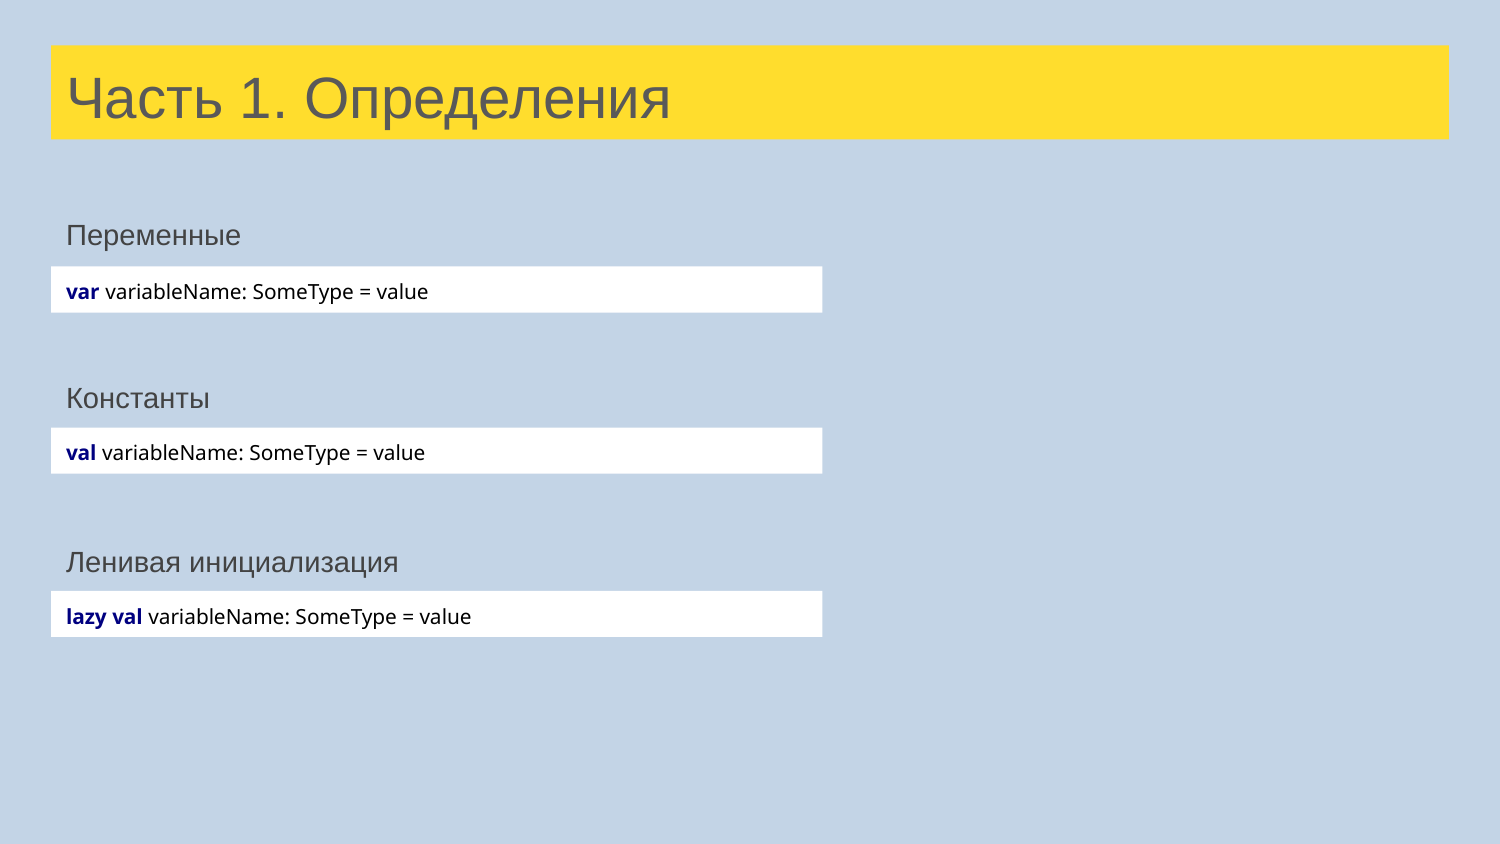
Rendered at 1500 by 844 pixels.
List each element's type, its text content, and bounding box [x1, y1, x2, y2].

title Часть 1. Определения [51, 45, 1449, 140]
text_box Ленивая инициализация [51, 523, 662, 590]
text_box var variableName: SomeType = value [51, 266, 823, 313]
text_box val variableName: SomeType = value [51, 427, 823, 474]
text_box Переменные [51, 195, 662, 259]
text_box Константы [51, 358, 662, 431]
text_box lazy val variableName: SomeType = value [51, 590, 823, 637]
